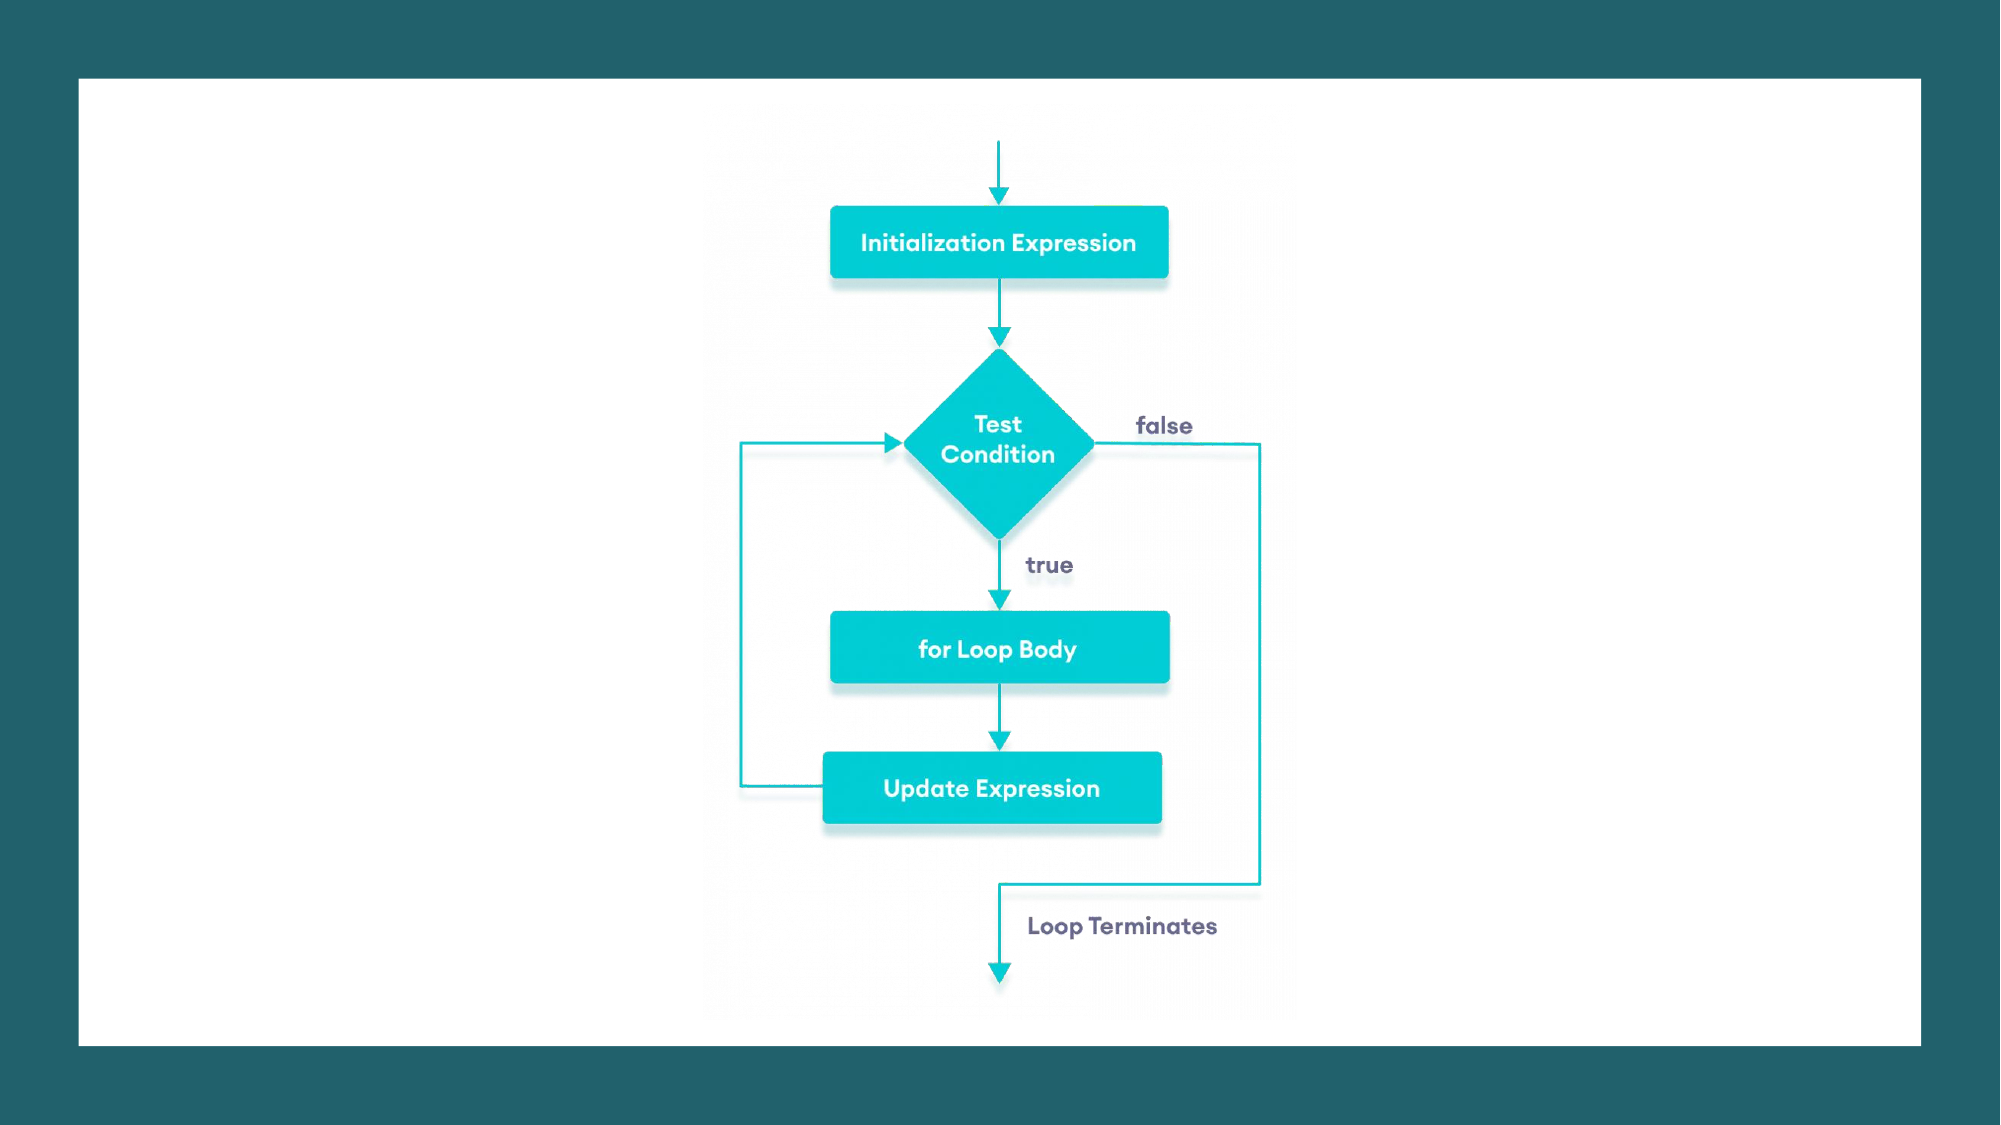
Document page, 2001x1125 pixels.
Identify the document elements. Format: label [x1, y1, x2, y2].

picture [703, 104, 1297, 1020]
text_box [0, 0, 2000, 1125]
